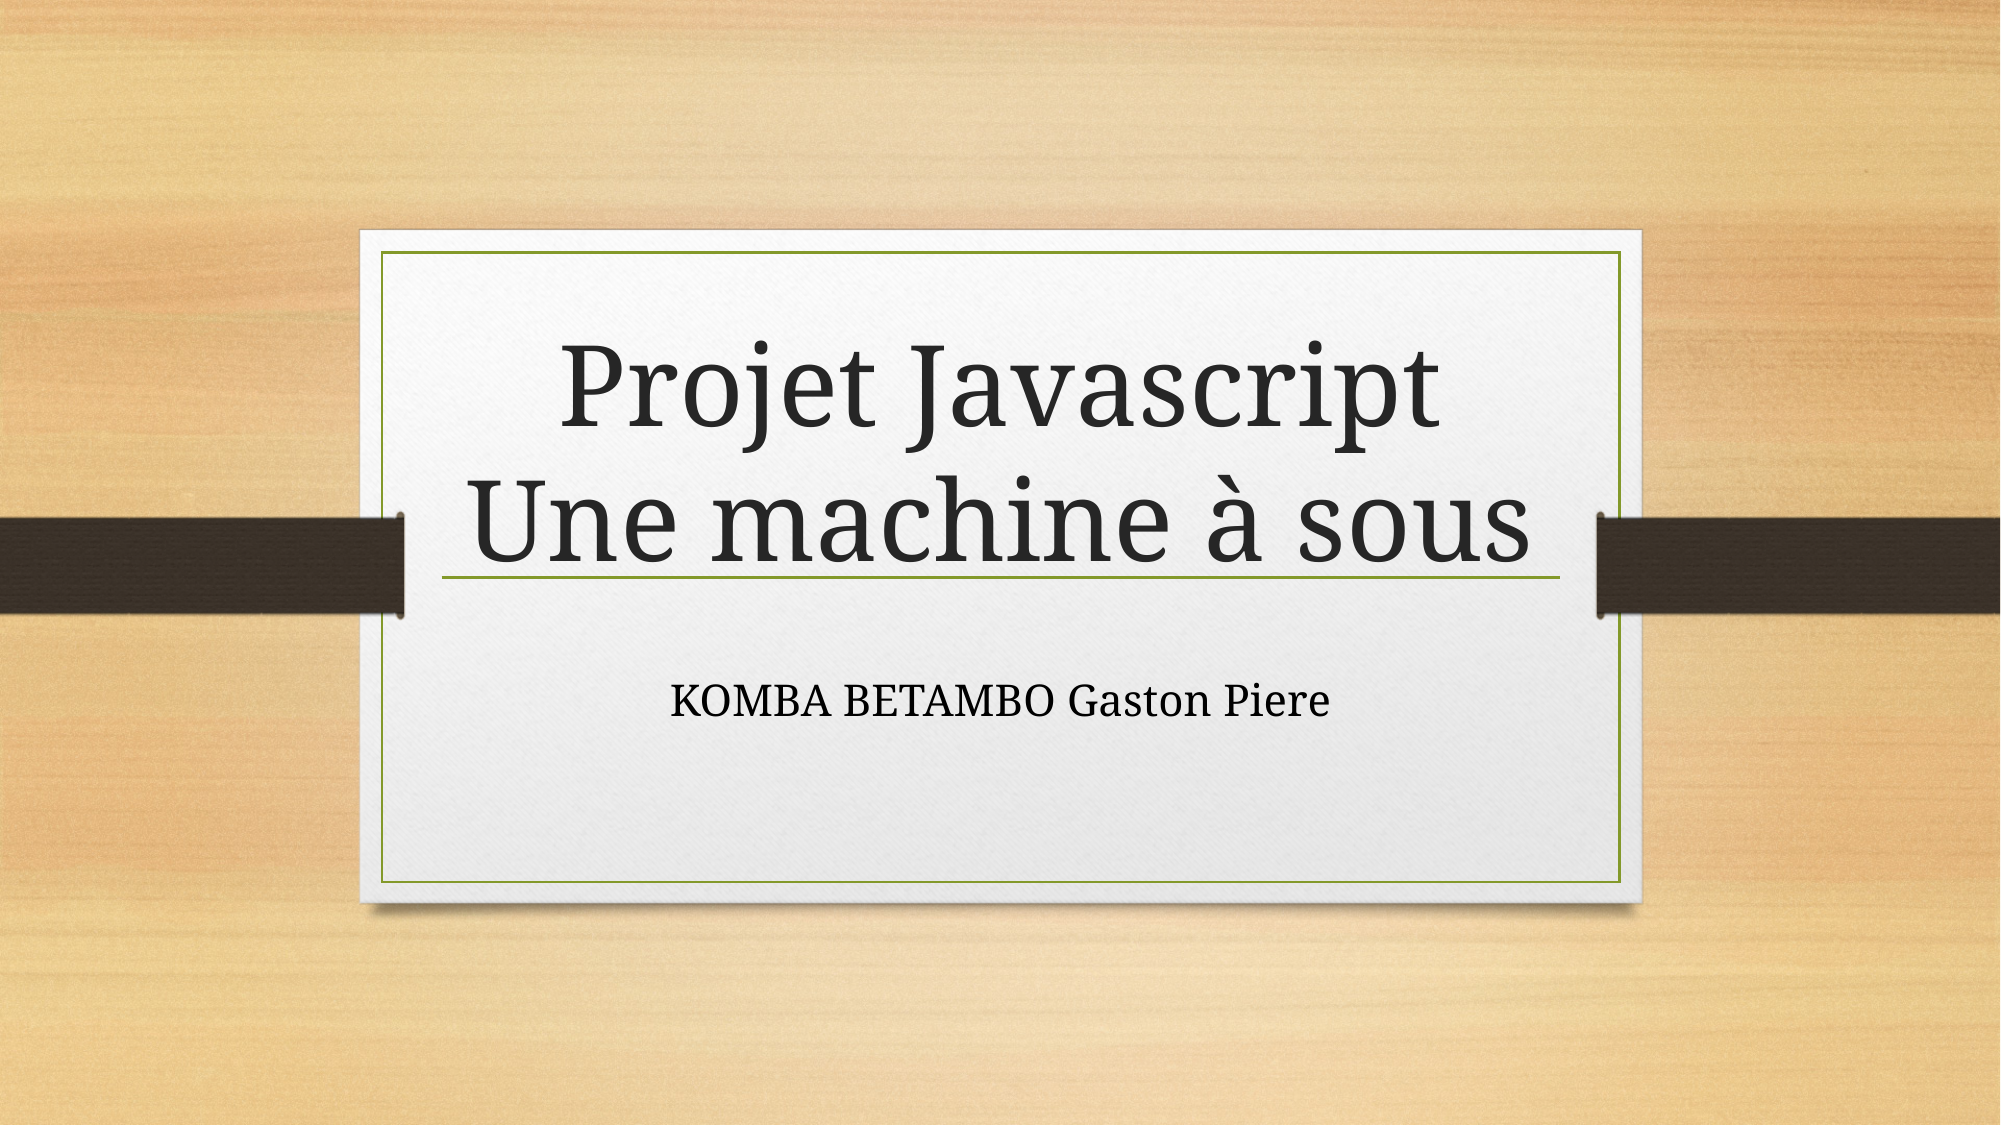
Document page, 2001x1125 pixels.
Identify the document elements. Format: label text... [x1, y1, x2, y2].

subtitle KOMBA BETAMBO Gaston Piere [441, 600, 1560, 817]
title Projet Javascript Une machine à sous [441, 306, 1560, 556]
